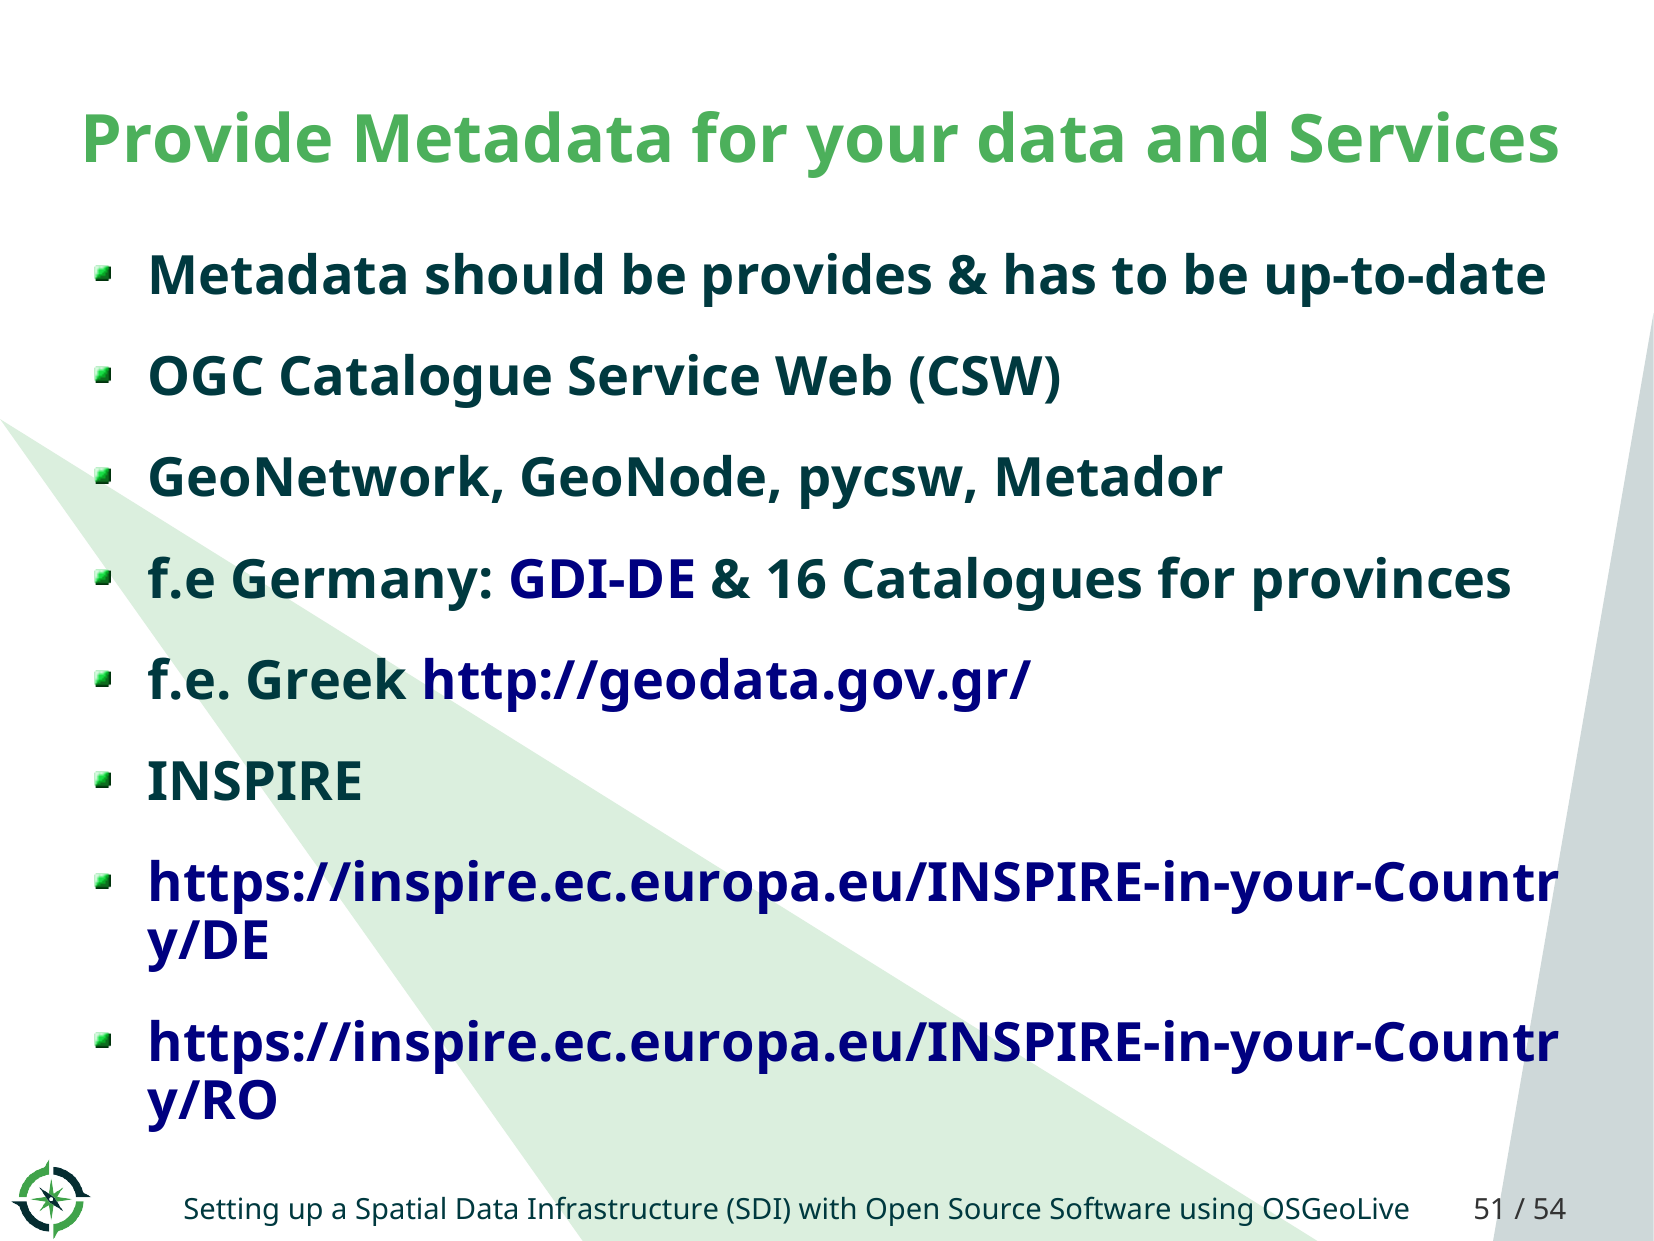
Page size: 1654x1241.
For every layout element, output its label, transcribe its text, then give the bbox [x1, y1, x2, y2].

title Provide Metadata for your data and Services [76, 59, 1565, 215]
picture [10, 1158, 92, 1240]
list Metadata should be provides & has to be up-to-date OGC Catalogue Service Web (CSW) GeoNetwork, GeoNode, pycsw, Metador f.e Germany: GDI-DE & 16 Catalogues for provinces f.e. Greek http://geodata.gov.gr/ INSPIRE https://inspire.ec.europa.eu/INSPIRE-in-your-Country/DE https://inspire.ec.europa.eu/INSPIRE-in-your-Country/RO [76, 236, 1565, 1143]
